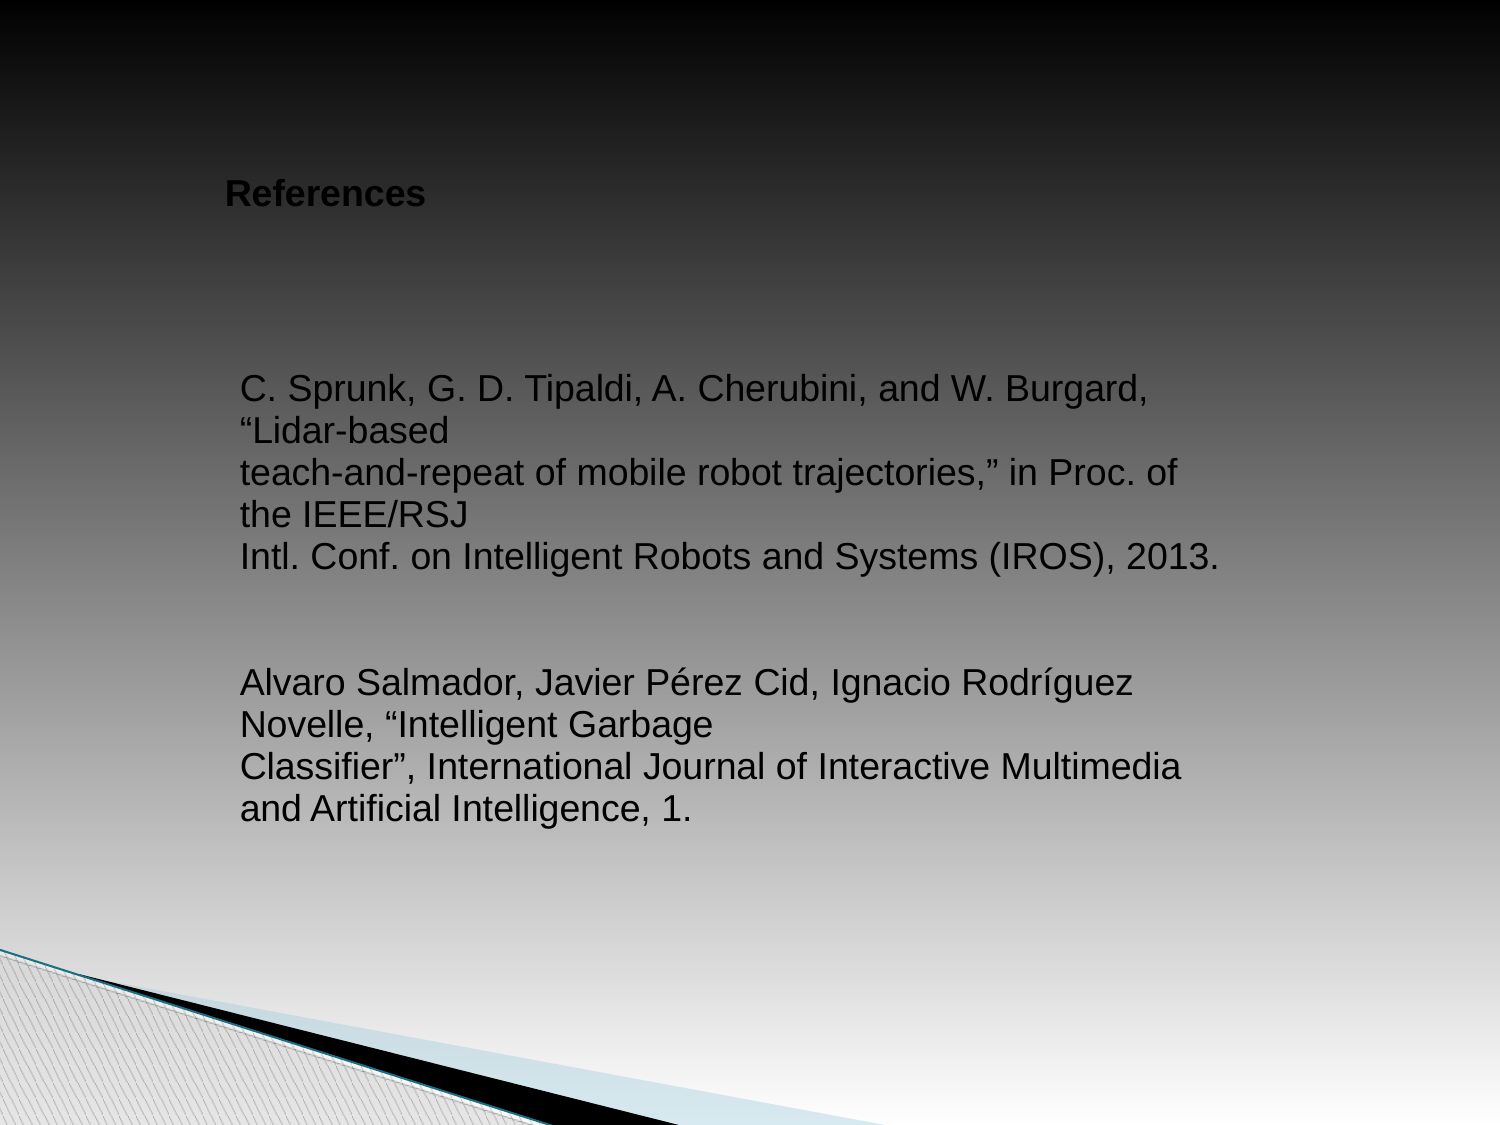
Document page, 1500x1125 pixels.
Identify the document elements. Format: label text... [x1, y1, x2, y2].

text_box References [210, 164, 1201, 222]
text_box C. Sprunk, G. D. Tipaldi, A. Cherubini, and W. Burgard, “Lidar-based teach-and-repeat of mobile robot trajectories,” in Proc. of the IEEE/RSJ Intl. Conf. on Intelligent Robots and Systems (IROS), 2013. Alvaro Salmador, Javier Pérez Cid, Ignacio Rodríguez Novelle, “Intelligent Garbage Classifier”, International Journal of Interactive Multimedia and Artificial Intelligence, 1. [225, 360, 1246, 879]
